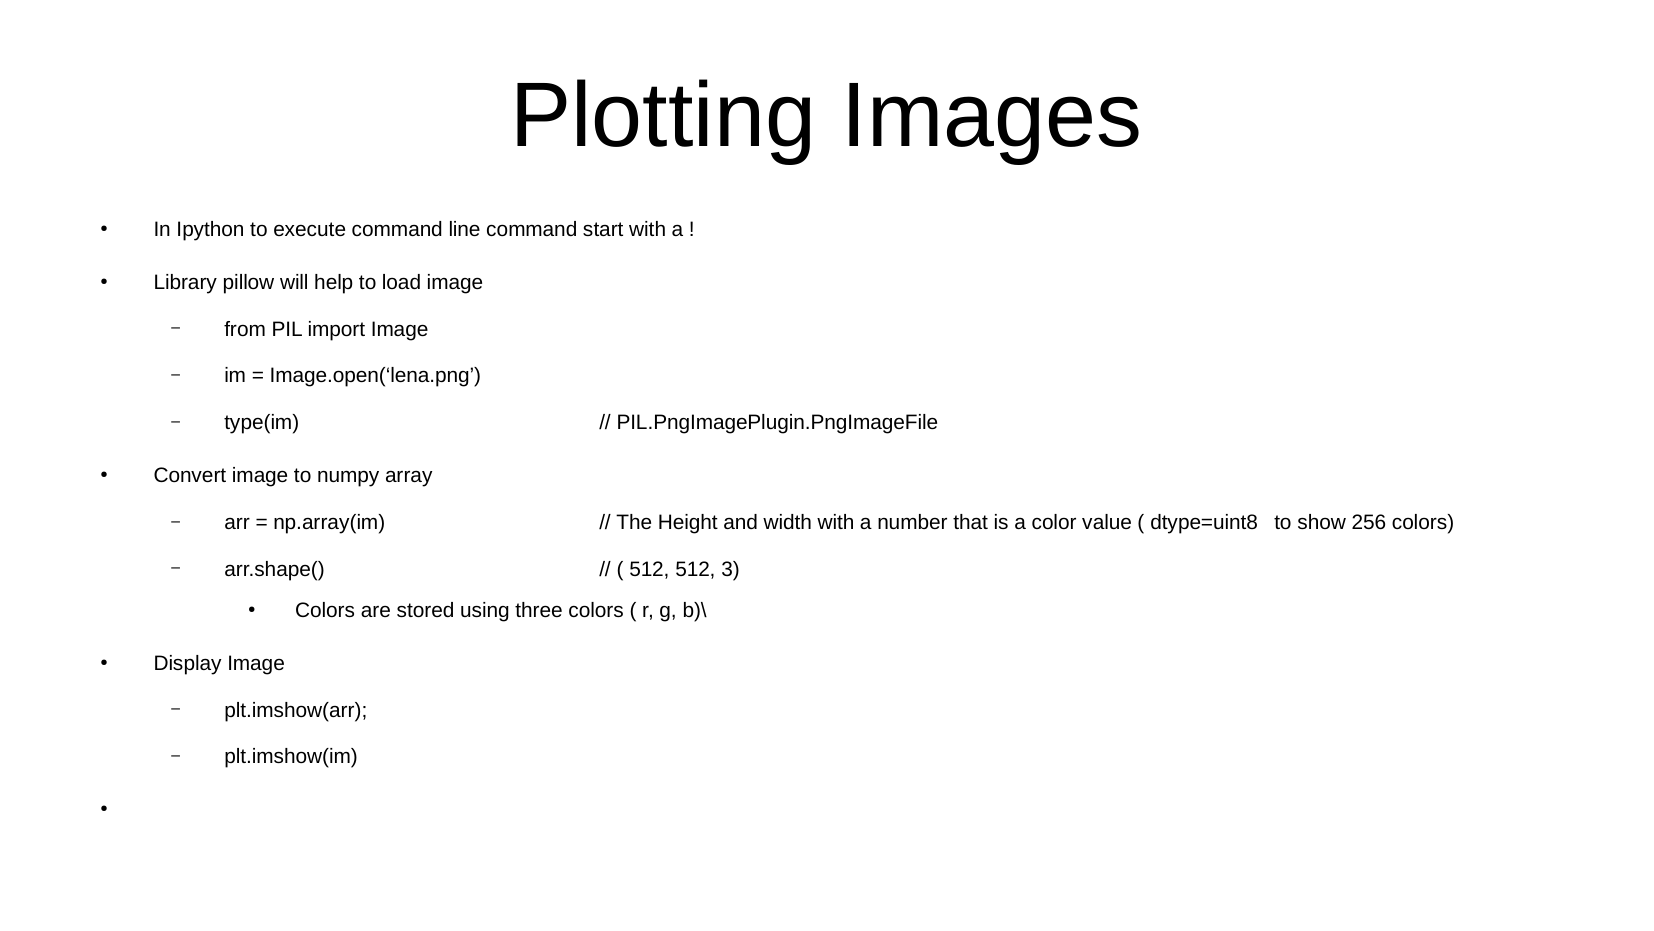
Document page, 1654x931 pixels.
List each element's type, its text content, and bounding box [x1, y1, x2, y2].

title Plotting Images [82, 37, 1571, 193]
list In Ipython to execute command line command start with a ! Library pillow will help to load image from PIL import Image im = Image.open(‘lena.png’) type(im) // PIL.PngImagePlugin.PngImageFile Convert image to numpy array arr = np.array(im) // The Height and width with a number that is a color value ( dtype=uint8 to show 256 colors) arr.shape() // ( 512, 512, 3) Colors are stored using three colors ( r, g, b)\ Display Image plt.imshow(arr); plt.imshow(im) [82, 217, 1621, 916]
